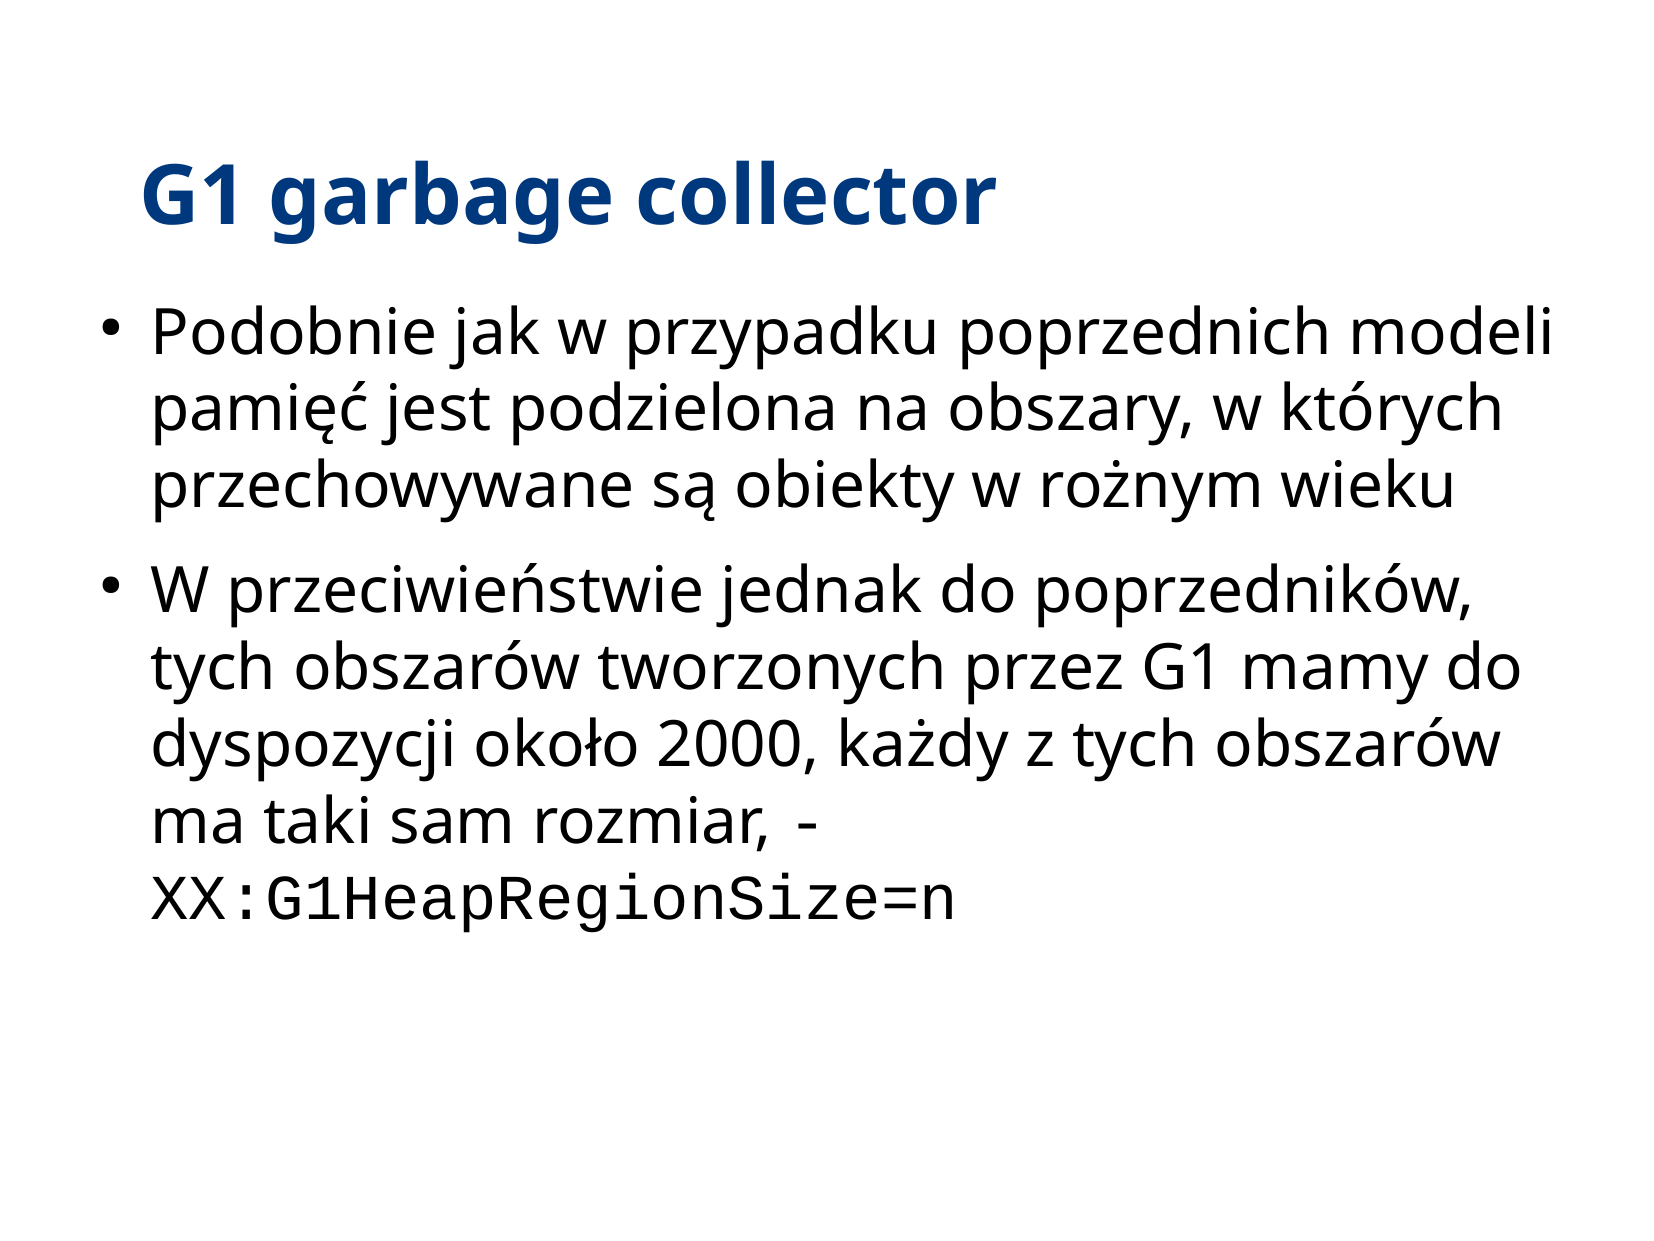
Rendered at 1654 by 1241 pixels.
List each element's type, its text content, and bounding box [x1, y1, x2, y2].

list Podobnie jak w przypadku poprzednich modeli pamięć jest podzielona na obszary, w których przechowywane są obiekty w rożnym wieku W przeciwieństwie jednak do poprzedników, tych obszarów tworzonych przez G1 mamy do dyspozycji około 2000, każdy z tych obszarów ma taki sam rozmiar, -XX:G1HeapRegionSize=n [82, 290, 1571, 1010]
title G1 garbage collector [82, 49, 1571, 257]
